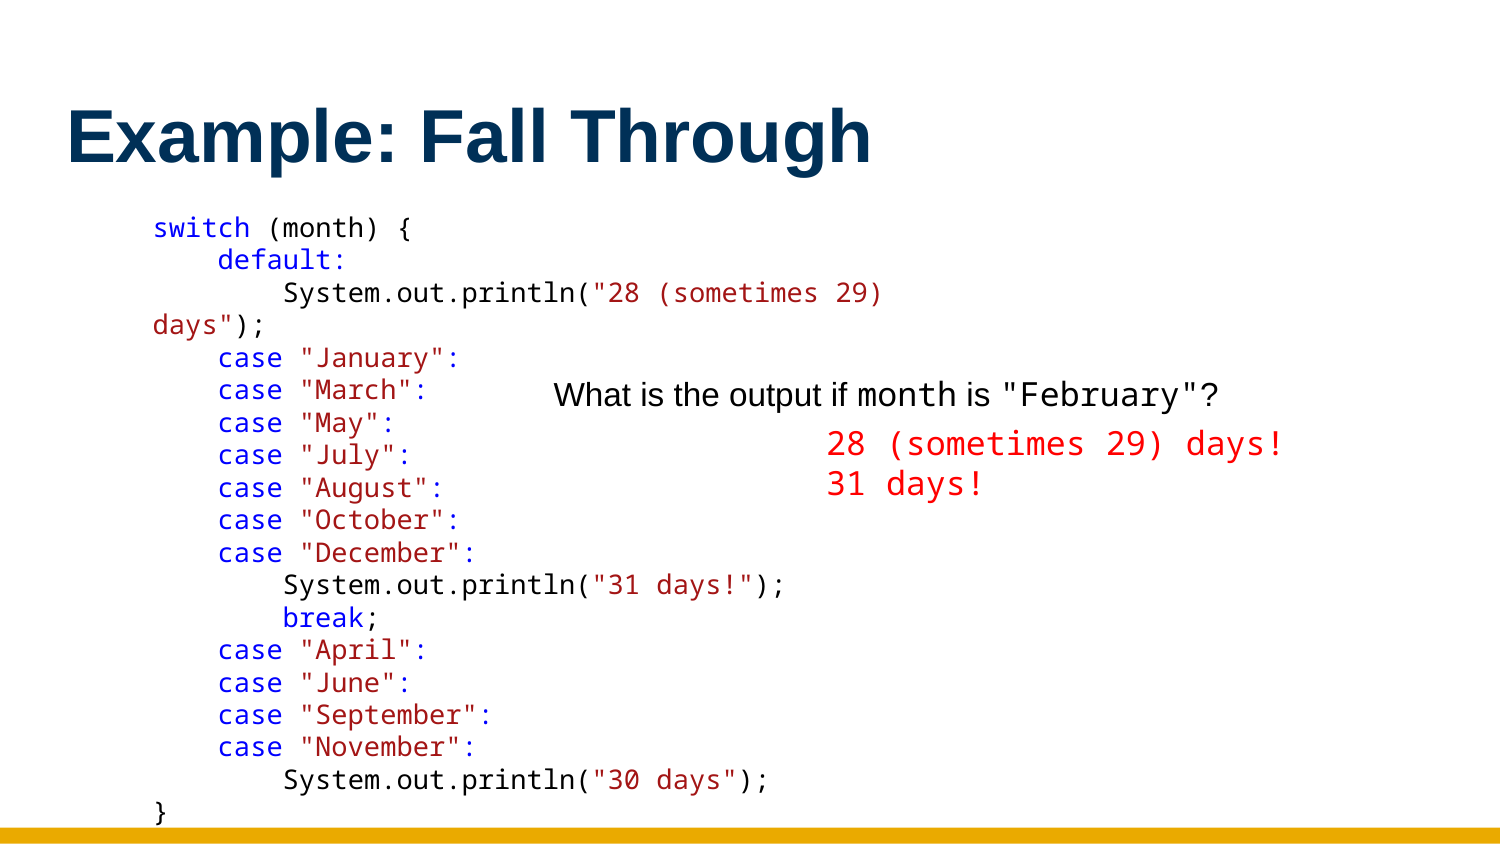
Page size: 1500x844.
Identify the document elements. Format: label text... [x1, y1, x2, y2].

text_box 28 (sometimes 29) days! 31 days! [811, 414, 1354, 510]
text_box switch (month) { default: System.out.println("28 (sometimes 29) days"); case "January": case "March": case "May": case "July": case "August": case "October": case "December": System.out.println("31 days!"); break; case "April": case "June": case "September": case "November": System.out.println("30 days"); } [137, 202, 983, 835]
title Example: Fall Through [51, 72, 1449, 189]
text_box What is the output if month is "February"? [538, 366, 1334, 422]
